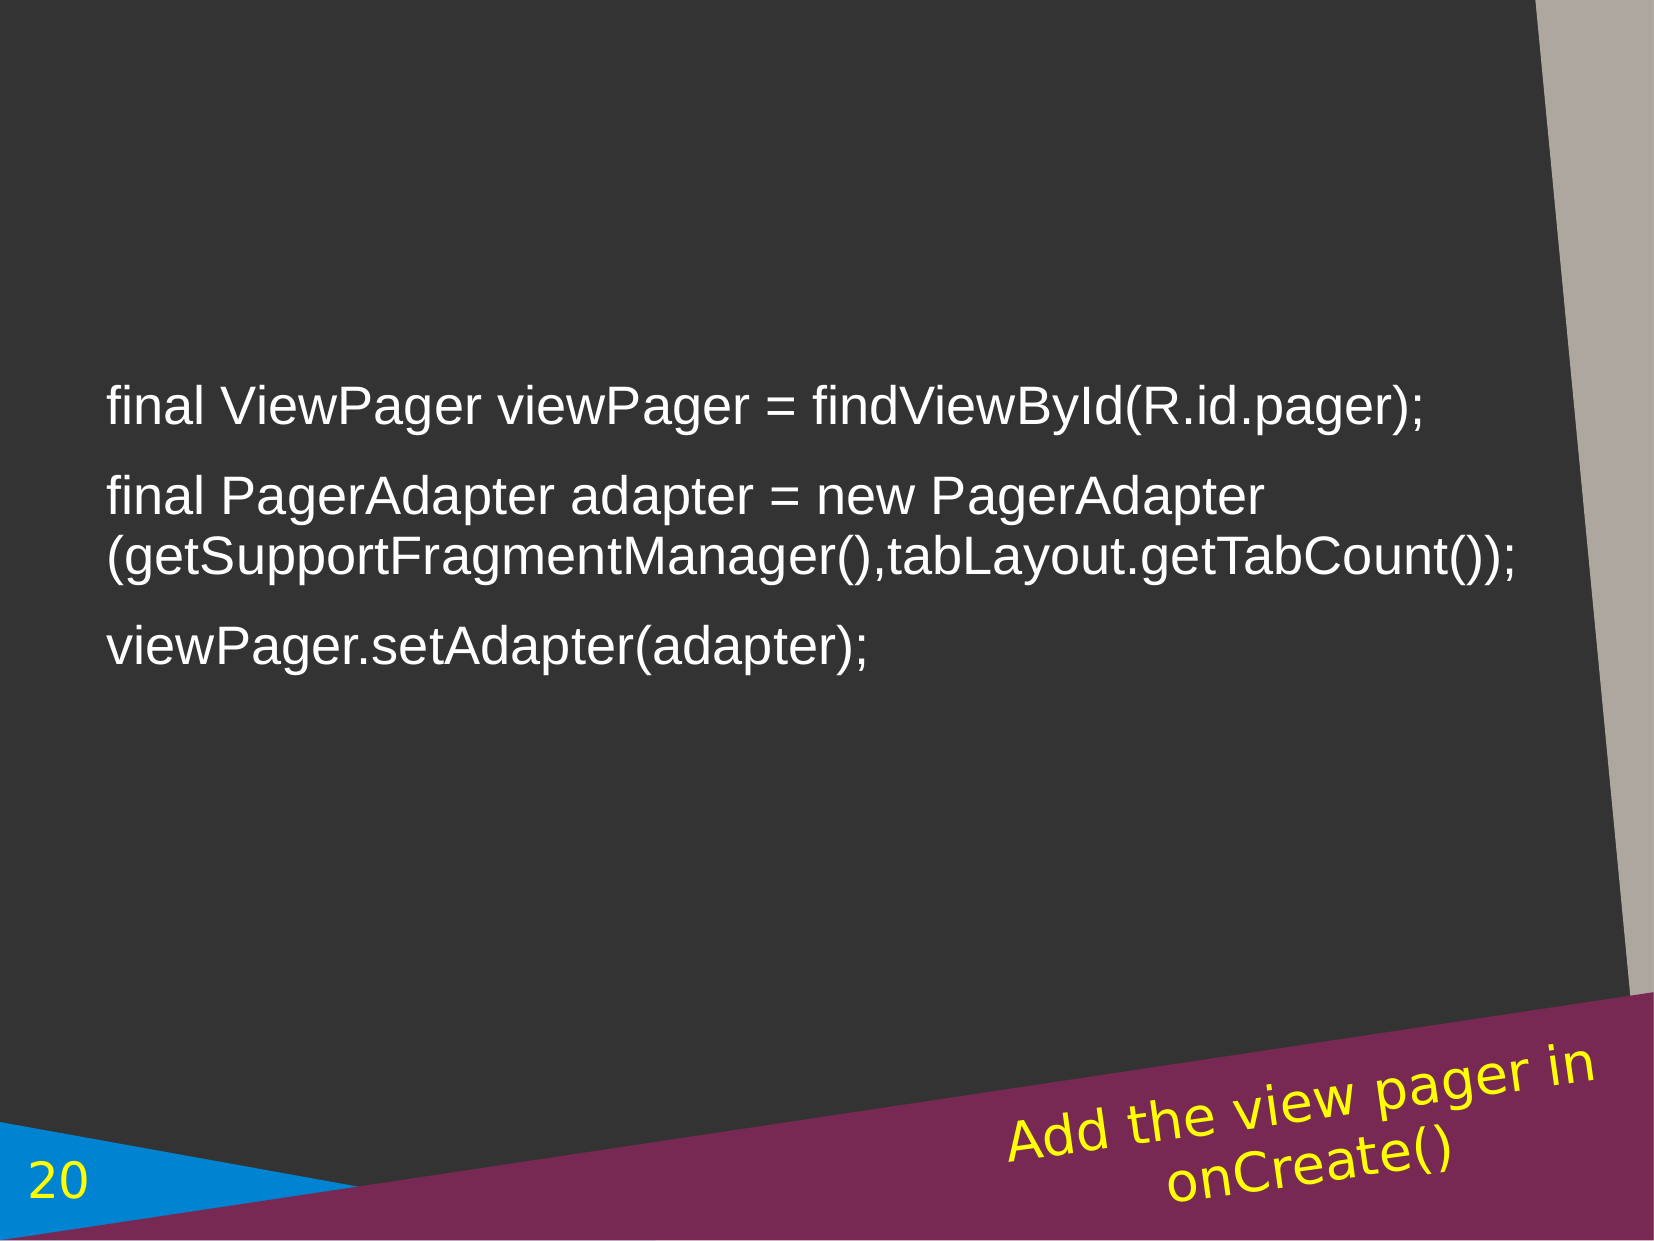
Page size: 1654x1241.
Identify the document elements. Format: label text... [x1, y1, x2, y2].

title Add the view pager in onCreate() [956, 995, 1654, 1241]
list final ViewPager viewPager = findViewById(R.id.pager); final PagerAdapter adapter = new PagerAdapter (getSupportFragmentManager(),tabLayout.getTabCount()); viewPager.setAdapter(adapter); [35, 59, 1524, 993]
